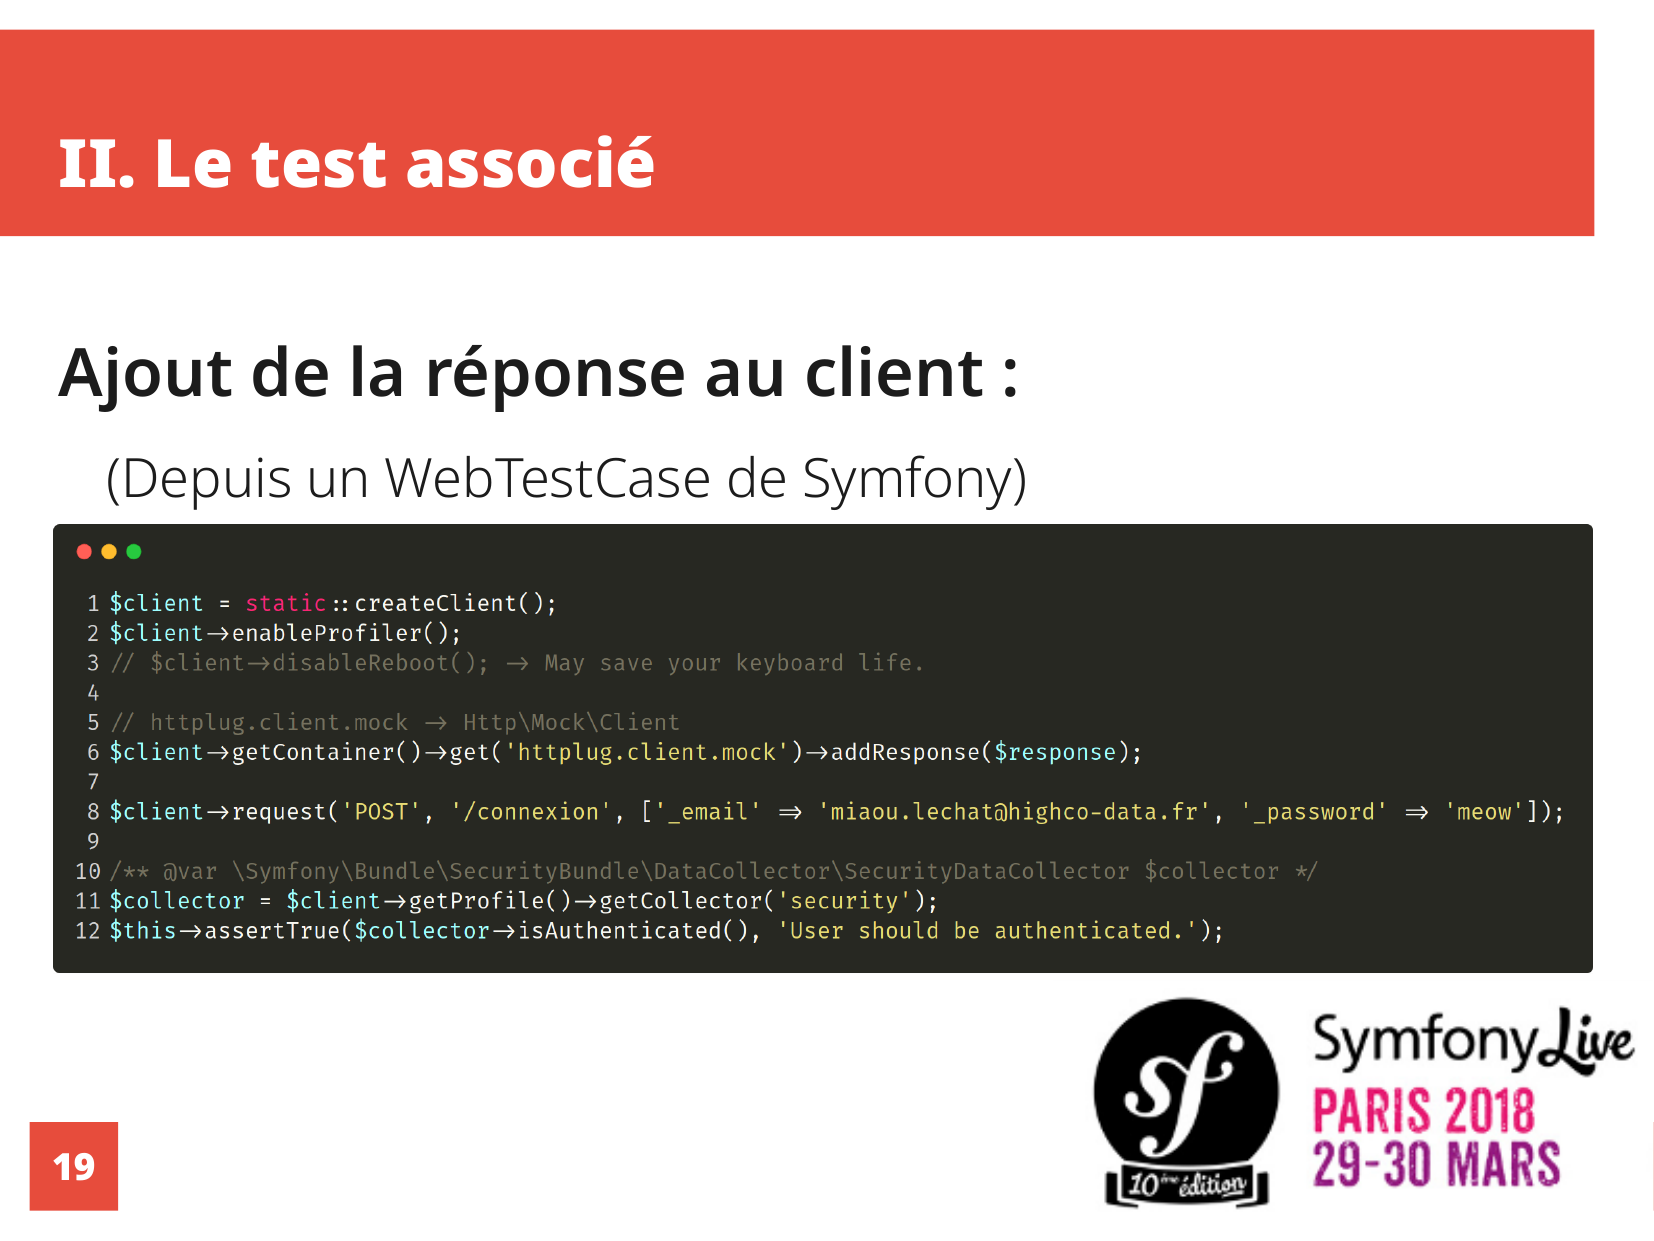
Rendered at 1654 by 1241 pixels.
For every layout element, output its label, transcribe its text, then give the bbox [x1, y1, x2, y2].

title II. Le test associé [59, 59, 1595, 207]
picture [1053, 979, 1654, 1241]
picture [53, 524, 1593, 974]
list Ajout de la réponse au client : (Depuis un WebTestCase de Symfony) [59, 324, 1565, 524]
